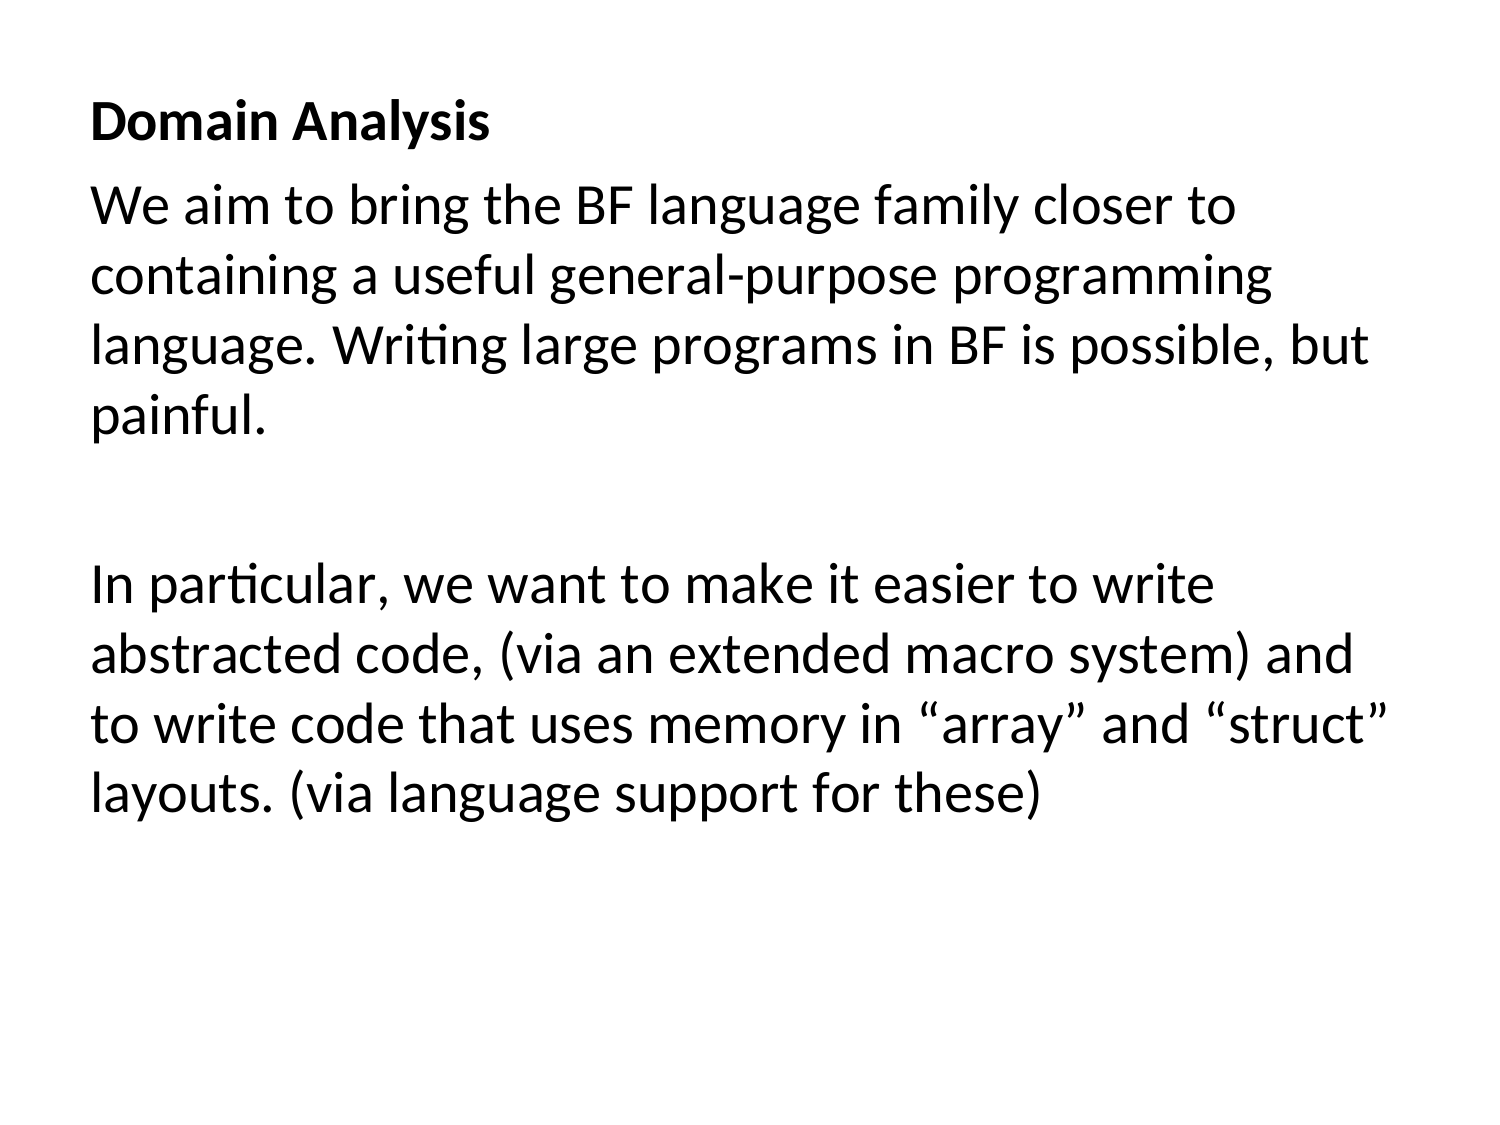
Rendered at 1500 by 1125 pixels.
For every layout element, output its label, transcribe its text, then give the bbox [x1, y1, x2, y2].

list Domain Analysis We aim to bring the BF language family closer to containing a useful general-purpose programming language. Writing large programs in BF is possible, but painful. In particular, we want to make it easier to write abstracted code, (via an extended macro system) and to write code that uses memory in “array” and “struct” layouts. (via language support for these) [75, 74, 1426, 1005]
